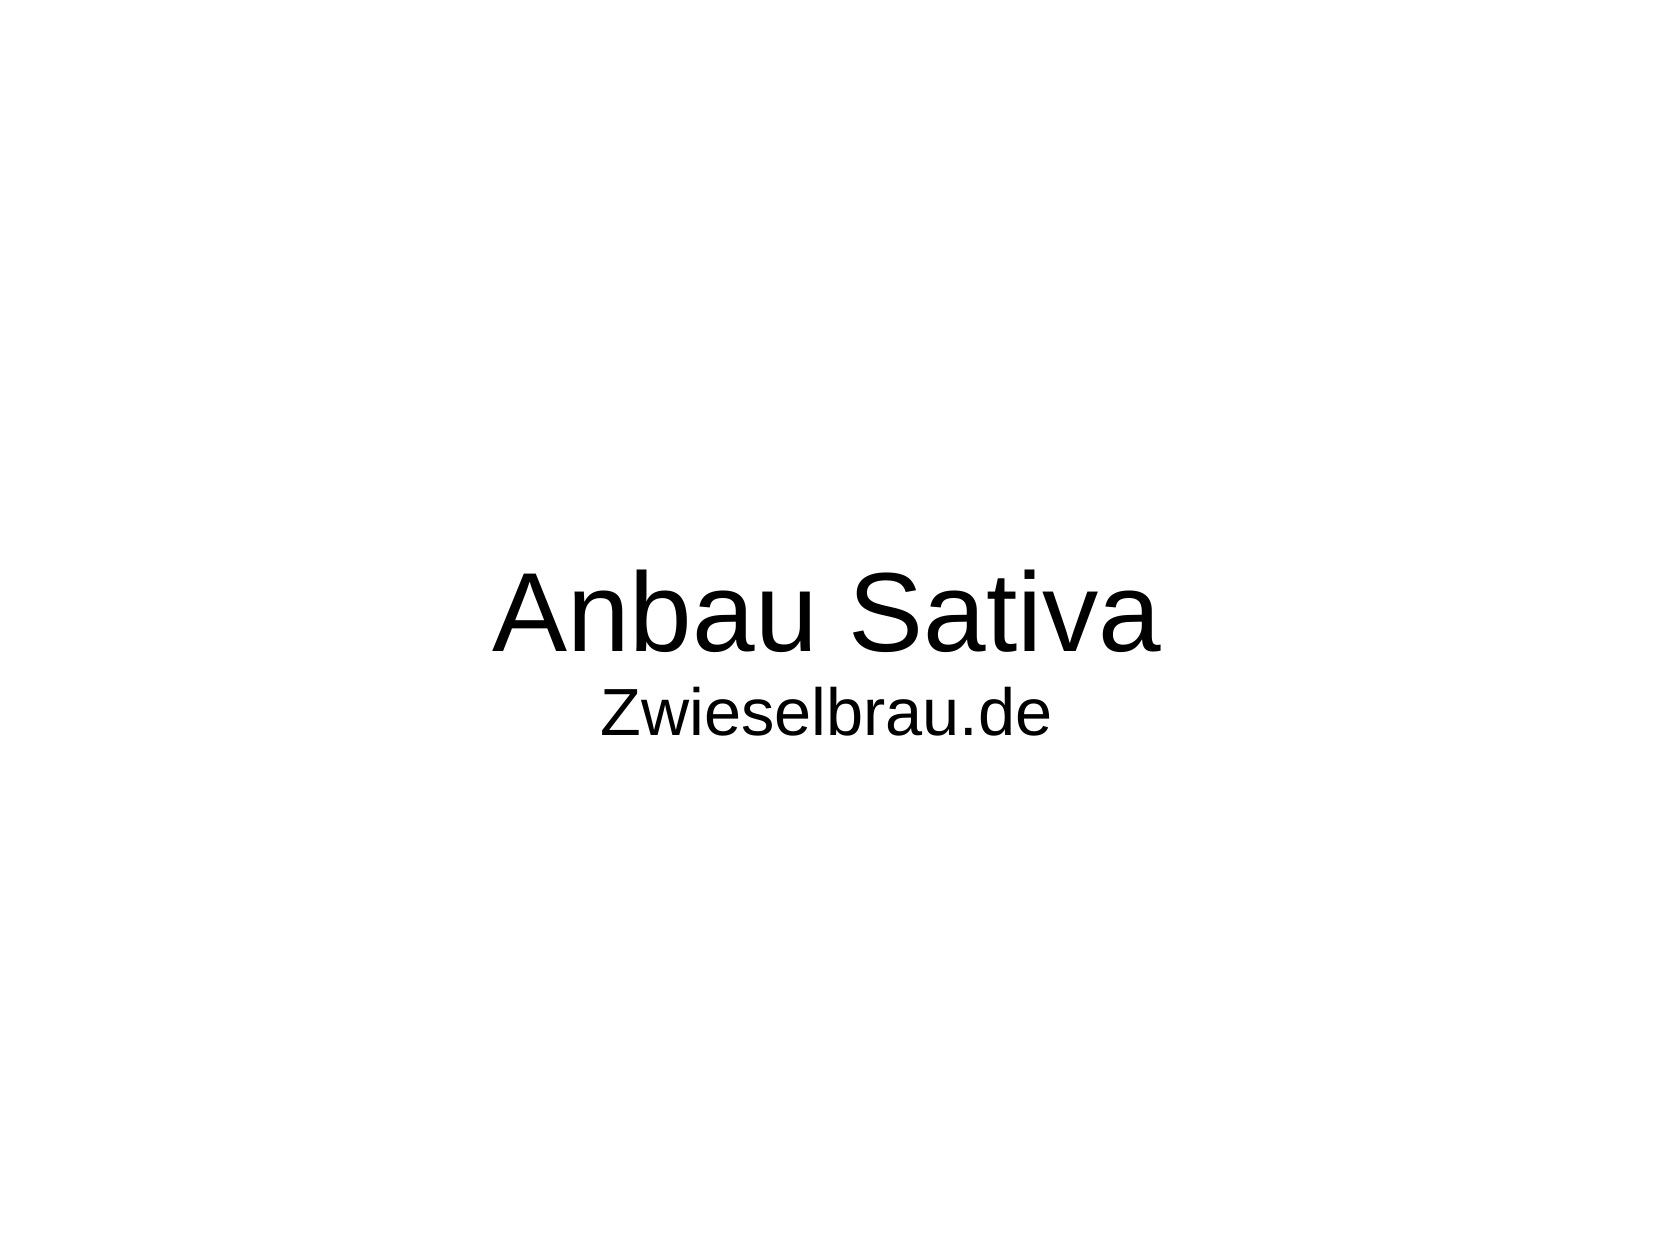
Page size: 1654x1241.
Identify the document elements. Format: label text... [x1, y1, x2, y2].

subtitle Anbau Sativa Zwieselbrau.de [82, 290, 1571, 1010]
